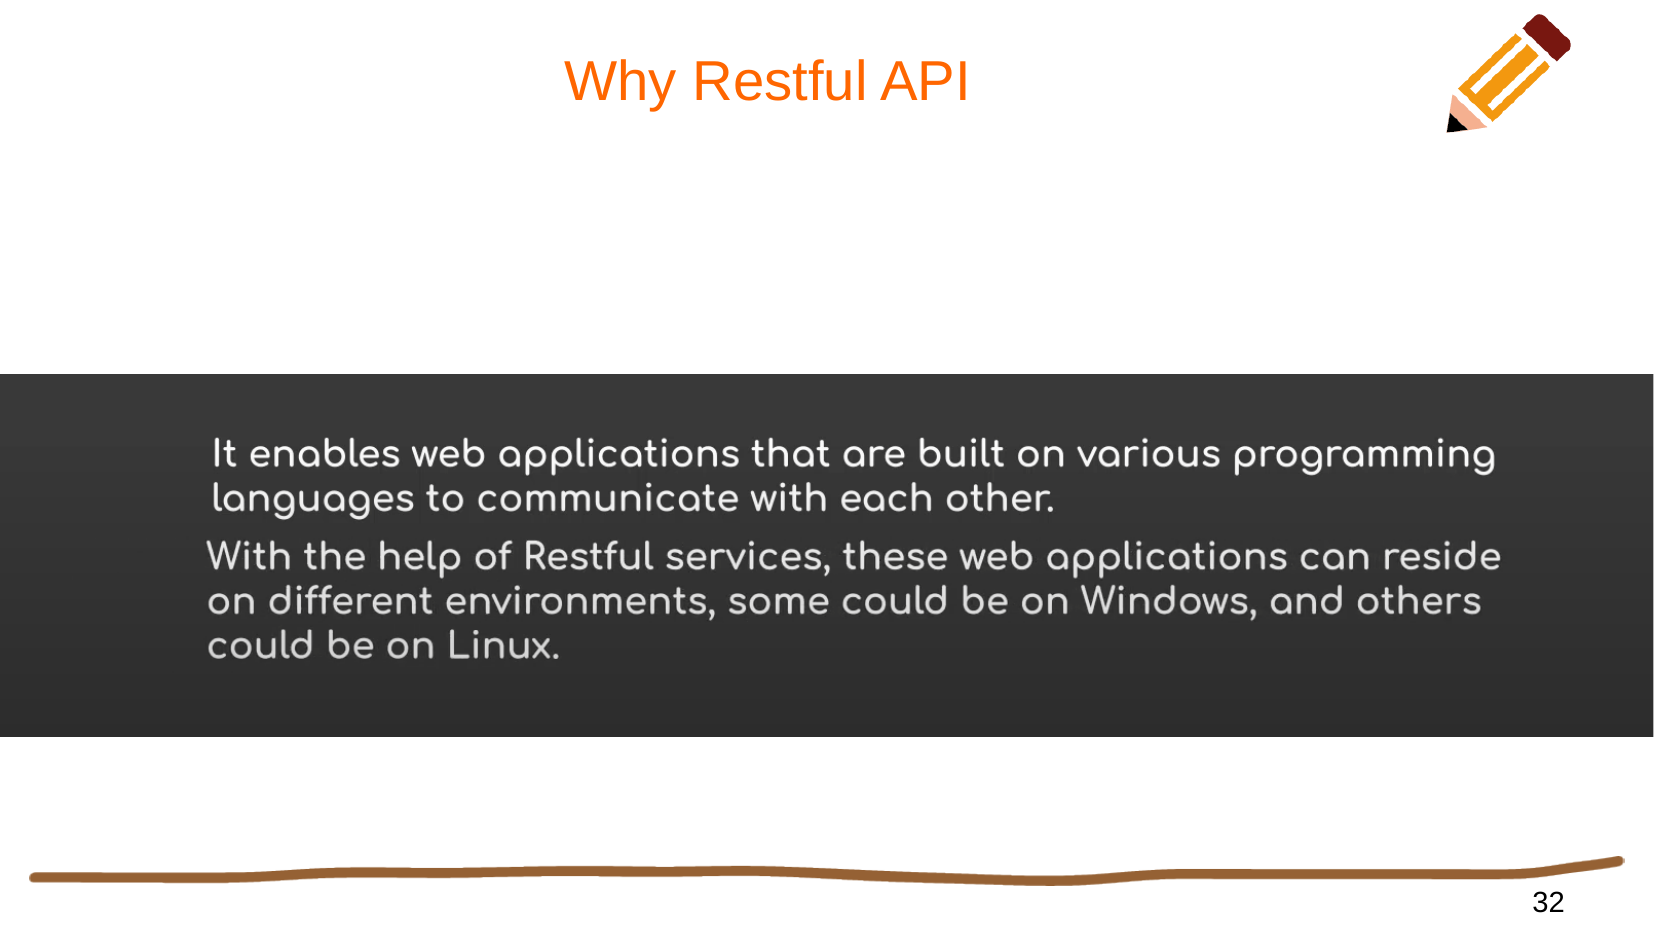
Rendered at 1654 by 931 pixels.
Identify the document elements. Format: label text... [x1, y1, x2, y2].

picture [29, 856, 1625, 886]
picture [0, 374, 1654, 737]
title Why Restful API [88, 29, 1447, 133]
picture [1446, 14, 1571, 133]
